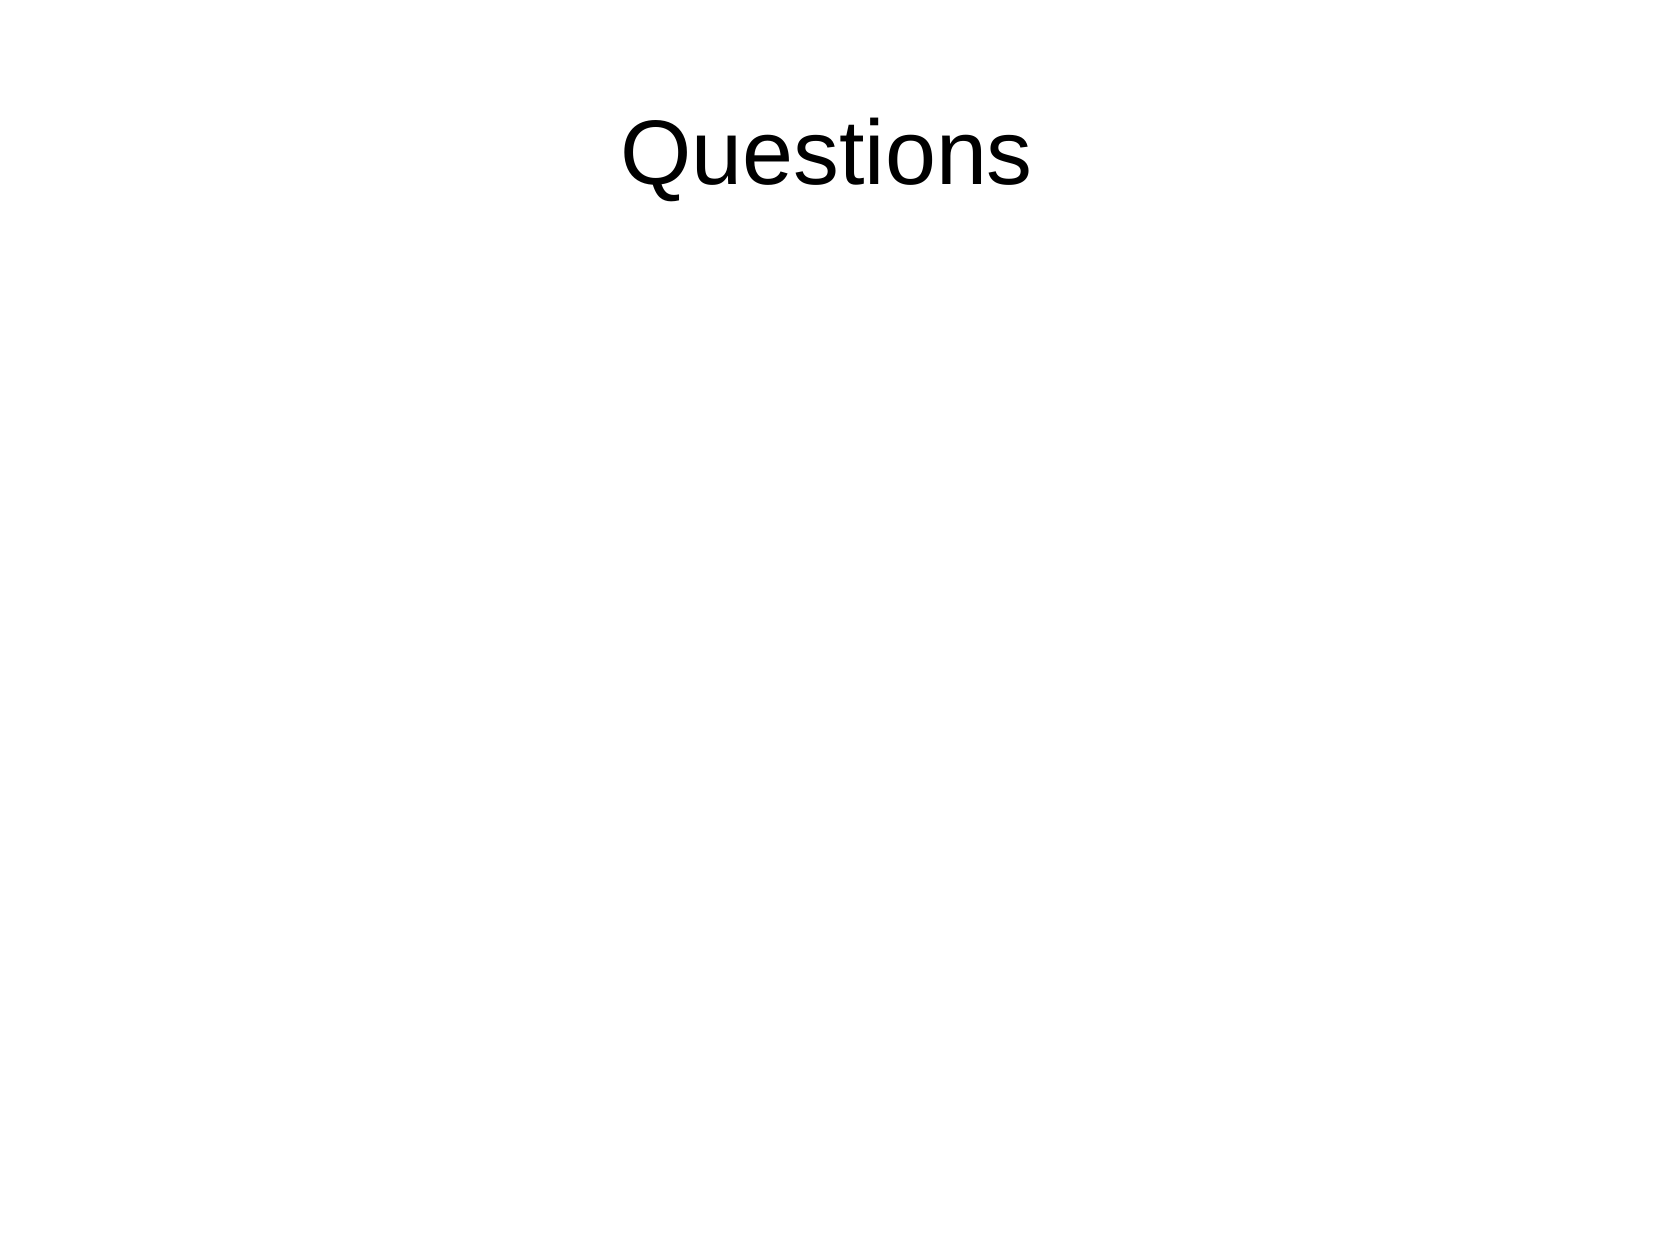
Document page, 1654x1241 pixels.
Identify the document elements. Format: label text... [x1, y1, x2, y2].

title Questions [82, 49, 1571, 257]
